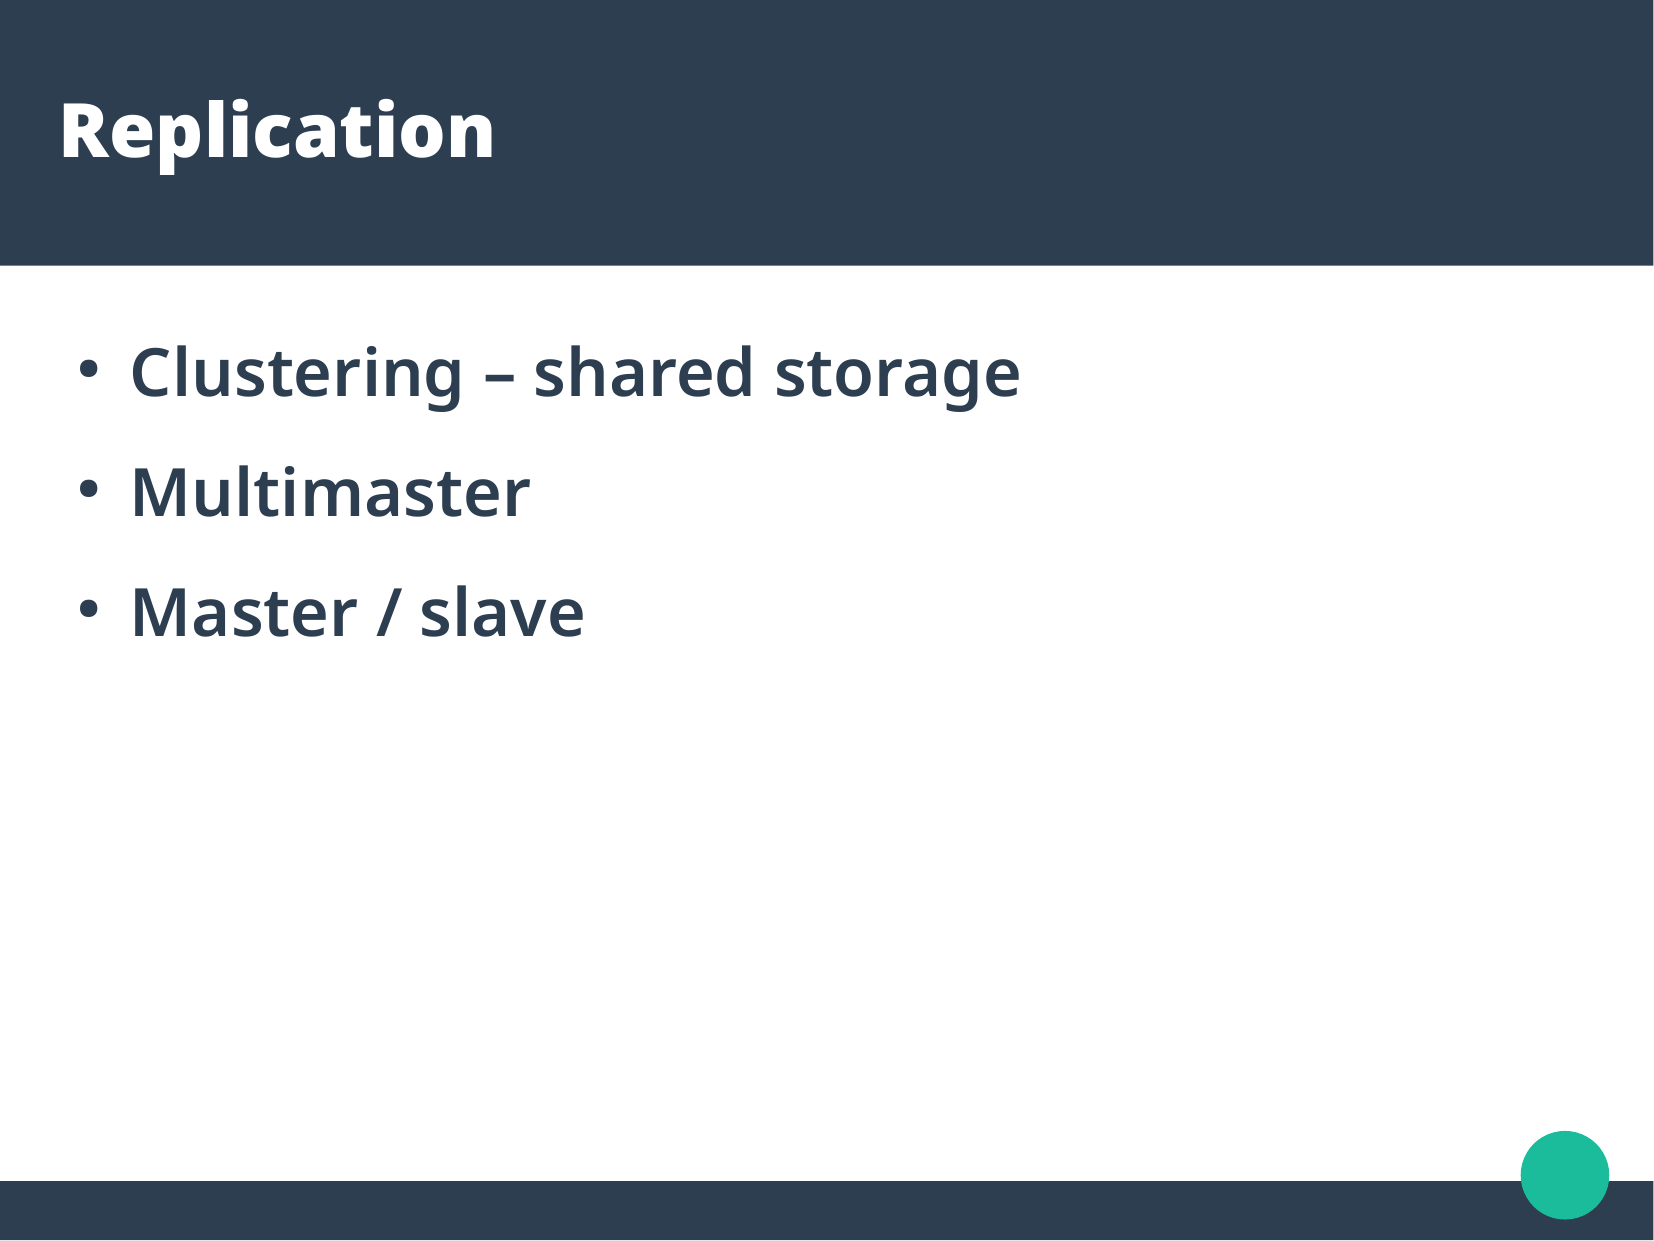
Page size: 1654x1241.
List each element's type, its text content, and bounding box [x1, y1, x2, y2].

title Replication [59, 49, 1595, 207]
list Clustering – shared storage Multimaster Master / slave [59, 324, 1595, 1152]
